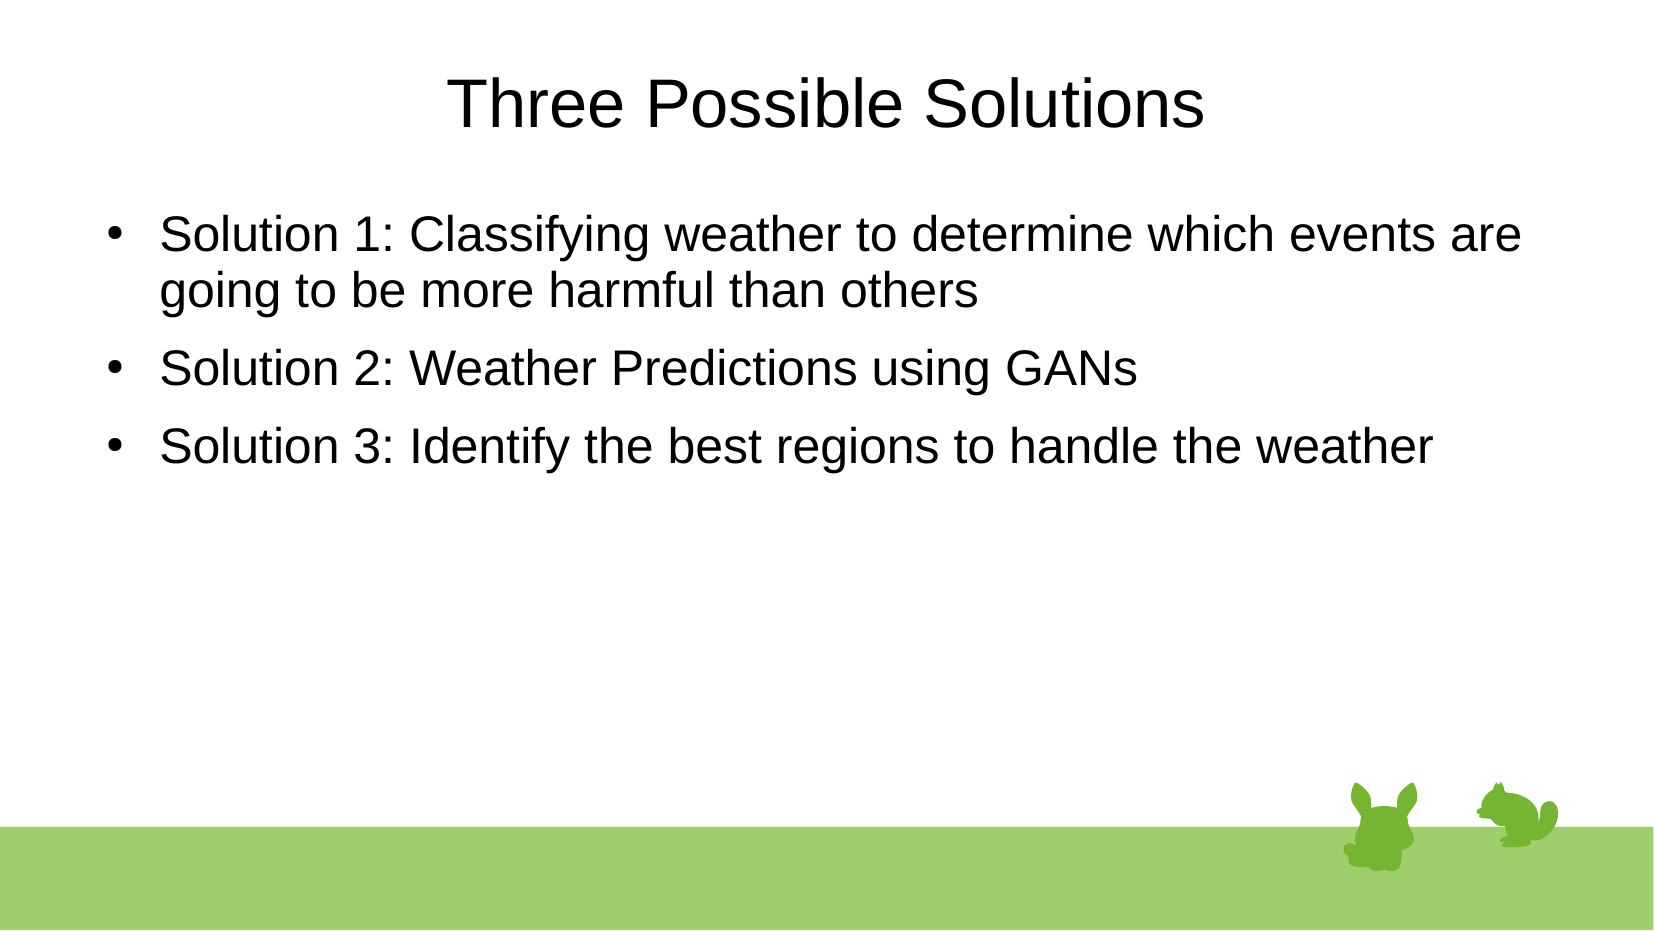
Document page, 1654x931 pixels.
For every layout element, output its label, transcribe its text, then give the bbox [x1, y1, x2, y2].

list Solution 1: Classifying weather to determine which events are going to be more harmful than others Solution 2: Weather Predictions using GANs Solution 3: Identify the best regions to handle the weather [88, 206, 1565, 739]
title Three Possible Solutions [88, 29, 1565, 178]
